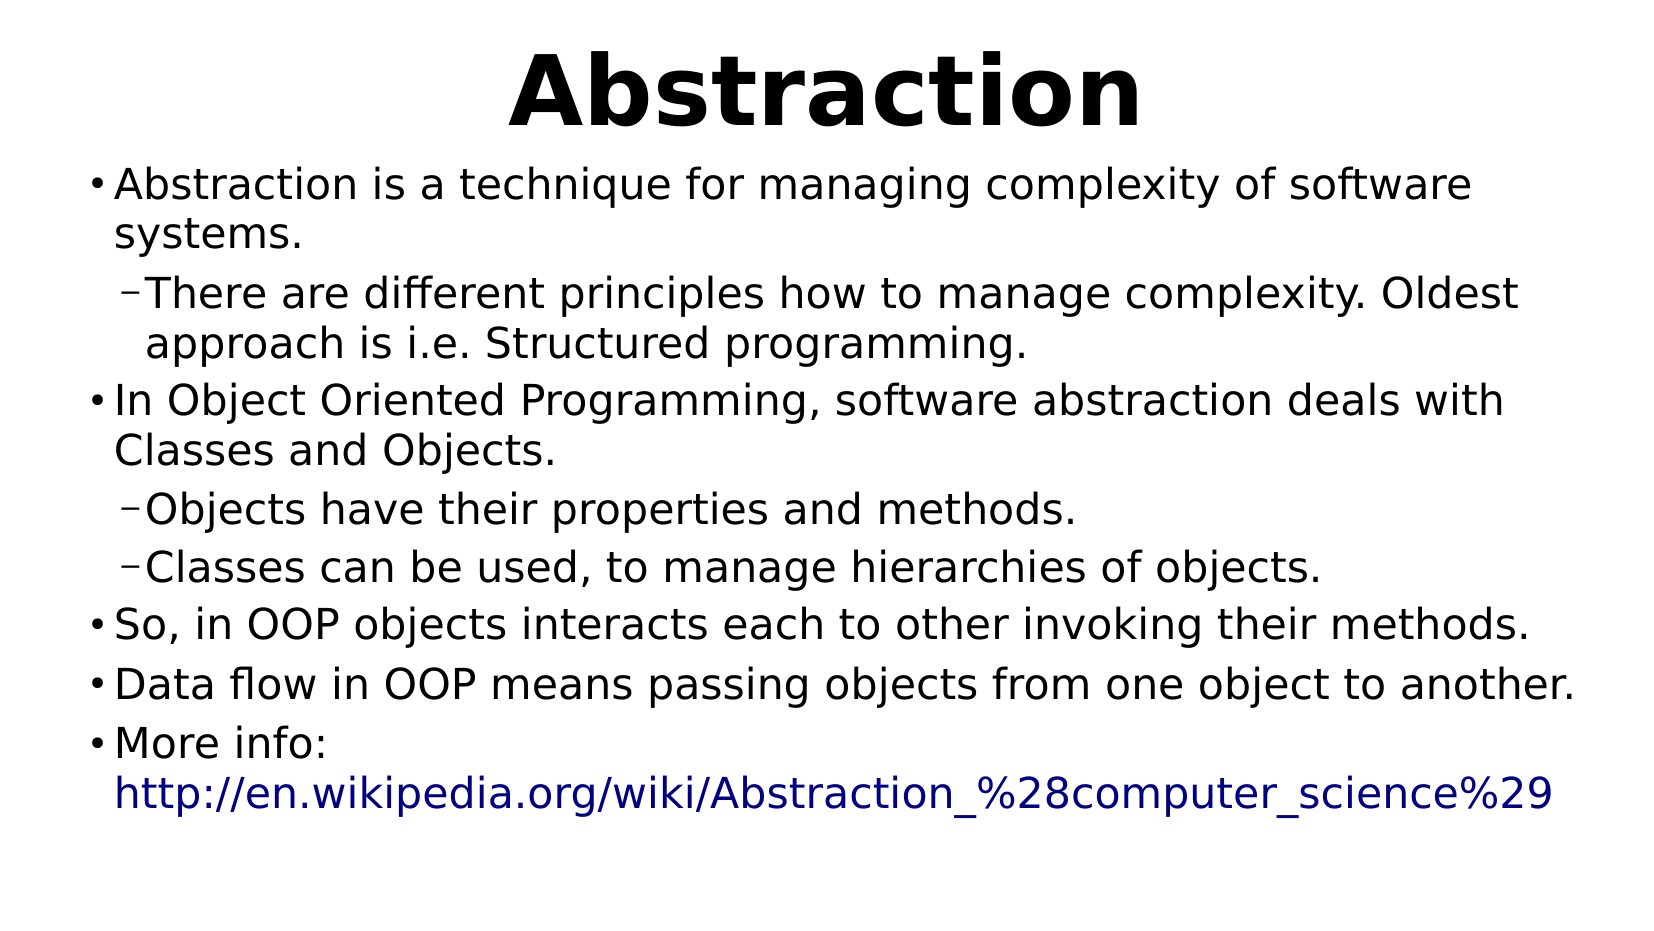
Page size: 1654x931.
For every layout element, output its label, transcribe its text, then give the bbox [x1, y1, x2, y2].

list Abstraction is a technique for managing complexity of software systems. There are different principles how to manage complexity. Oldest approach is i.e. Structured programming. In Object Oriented Programming, software abstraction deals with Classes and Objects. Objects have their properties and methods. Classes can be used, to manage hierarchies of objects. So, in OOP objects interacts each to other invoking their methods. Data flow in OOP means passing objects from one object to another. More info: http://en.wikipedia.org/wiki/Abstraction_%28computer_science%29 [82, 159, 1607, 877]
title Abstraction [82, 34, 1571, 149]
